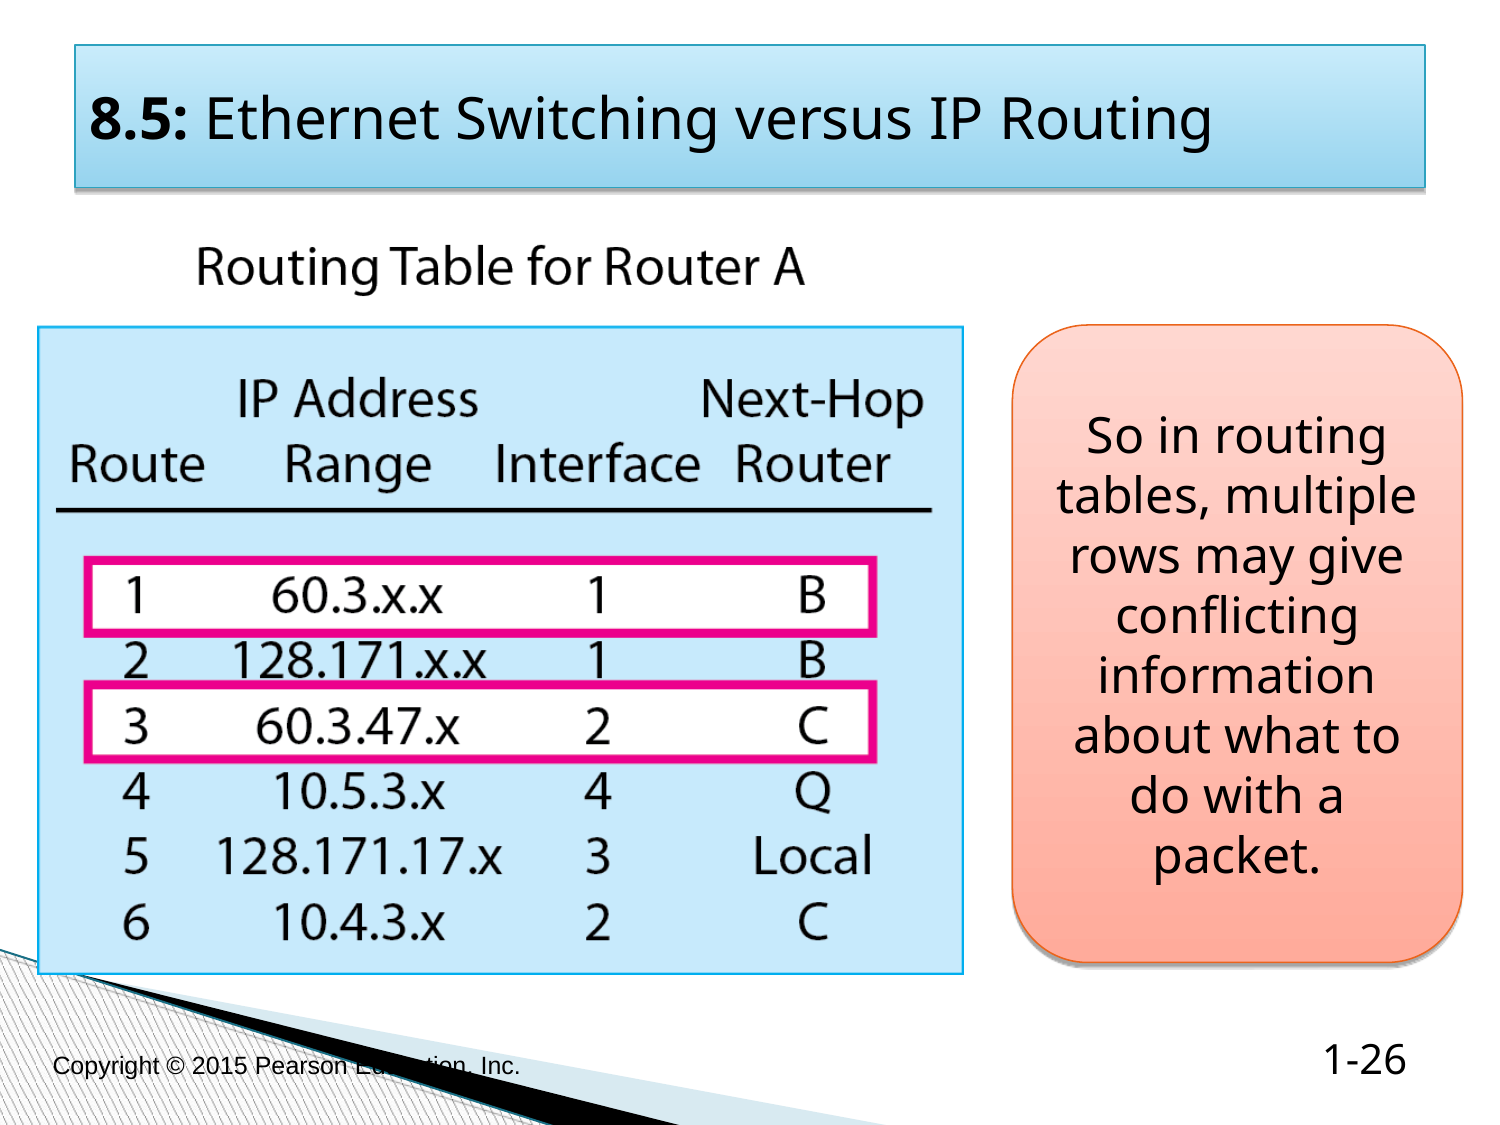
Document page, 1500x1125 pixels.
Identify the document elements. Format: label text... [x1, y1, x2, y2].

footer Copyright © 2015 Pearson Education, Inc. [37, 1040, 550, 1088]
title 8.5: Ethernet Switching versus IP Routing [75, 45, 1425, 188]
picture [0, 952, 543, 1125]
slide_number 1-<number> [1287, 1037, 1423, 1098]
text_box So in routing tables, multiple rows may give conflicting information about what to do with a packet. [1012, 324, 1463, 963]
picture [37, 238, 964, 972]
